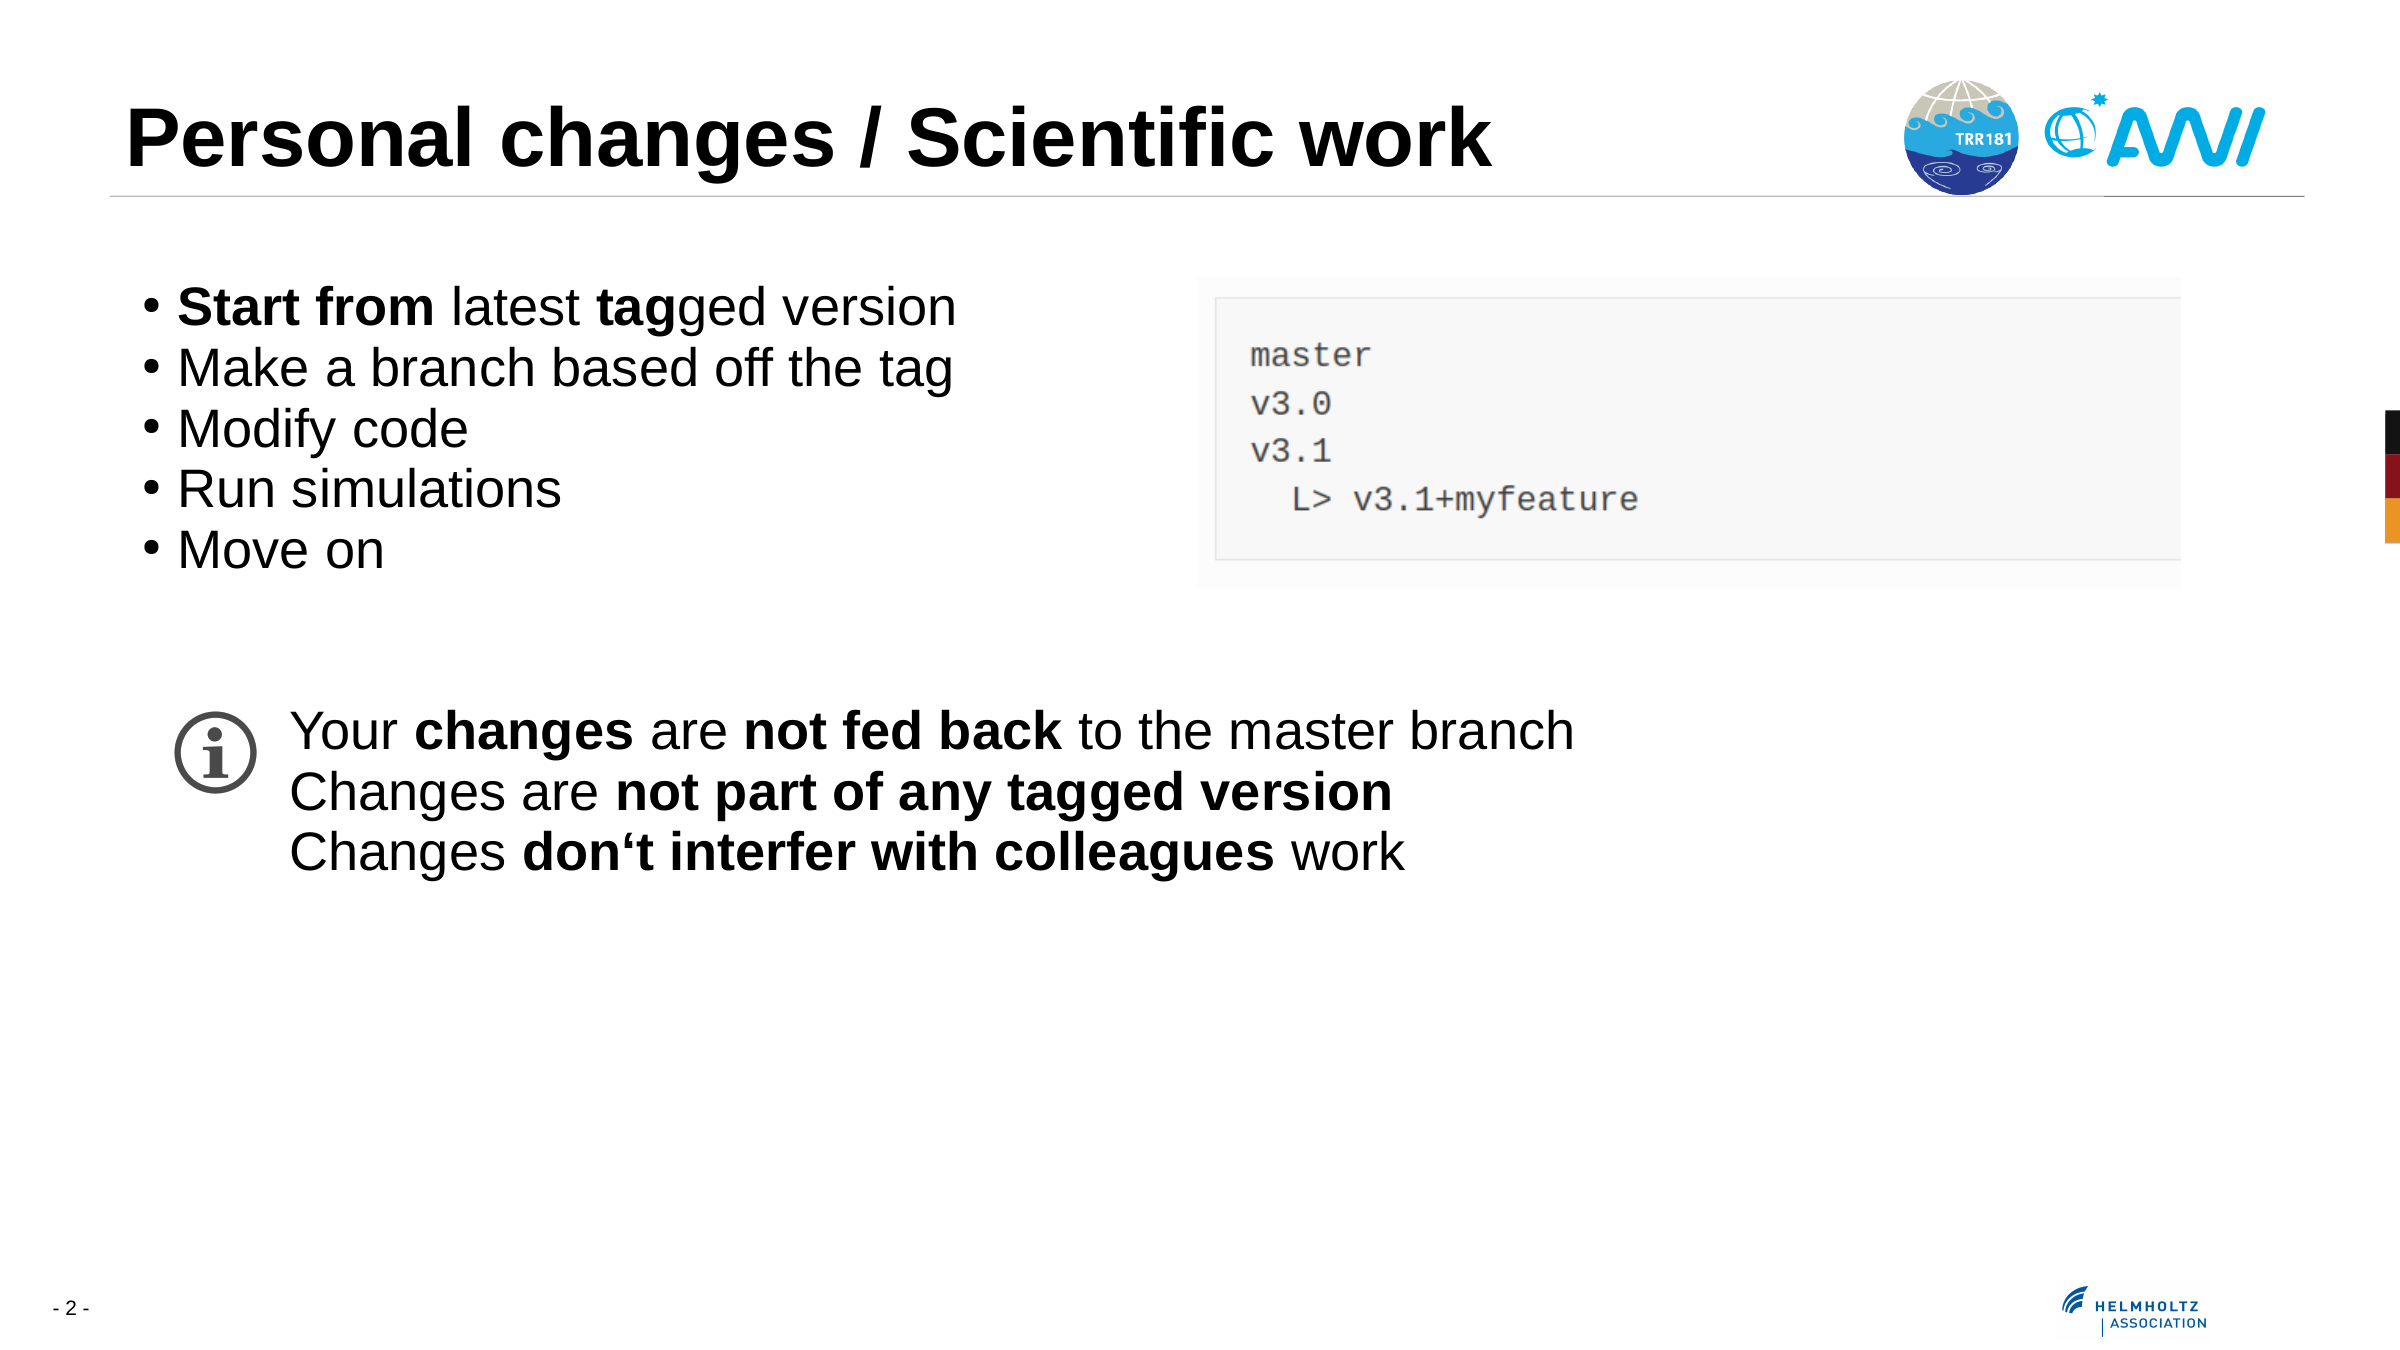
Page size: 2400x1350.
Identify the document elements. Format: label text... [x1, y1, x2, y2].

text_box Personal changes / Scientific work [110, 75, 2297, 195]
text_box Start from latest tagged version Make a branch based off the tag Modify code Run simulations Move on Your changes are not fed back to the master branch Changes are not part of any tagged version Changes don‘t interfer with colleagues work [127, 143, 2273, 1099]
picture [1198, 277, 2181, 589]
picture [2055, 1281, 2213, 1342]
picture [165, 702, 266, 803]
